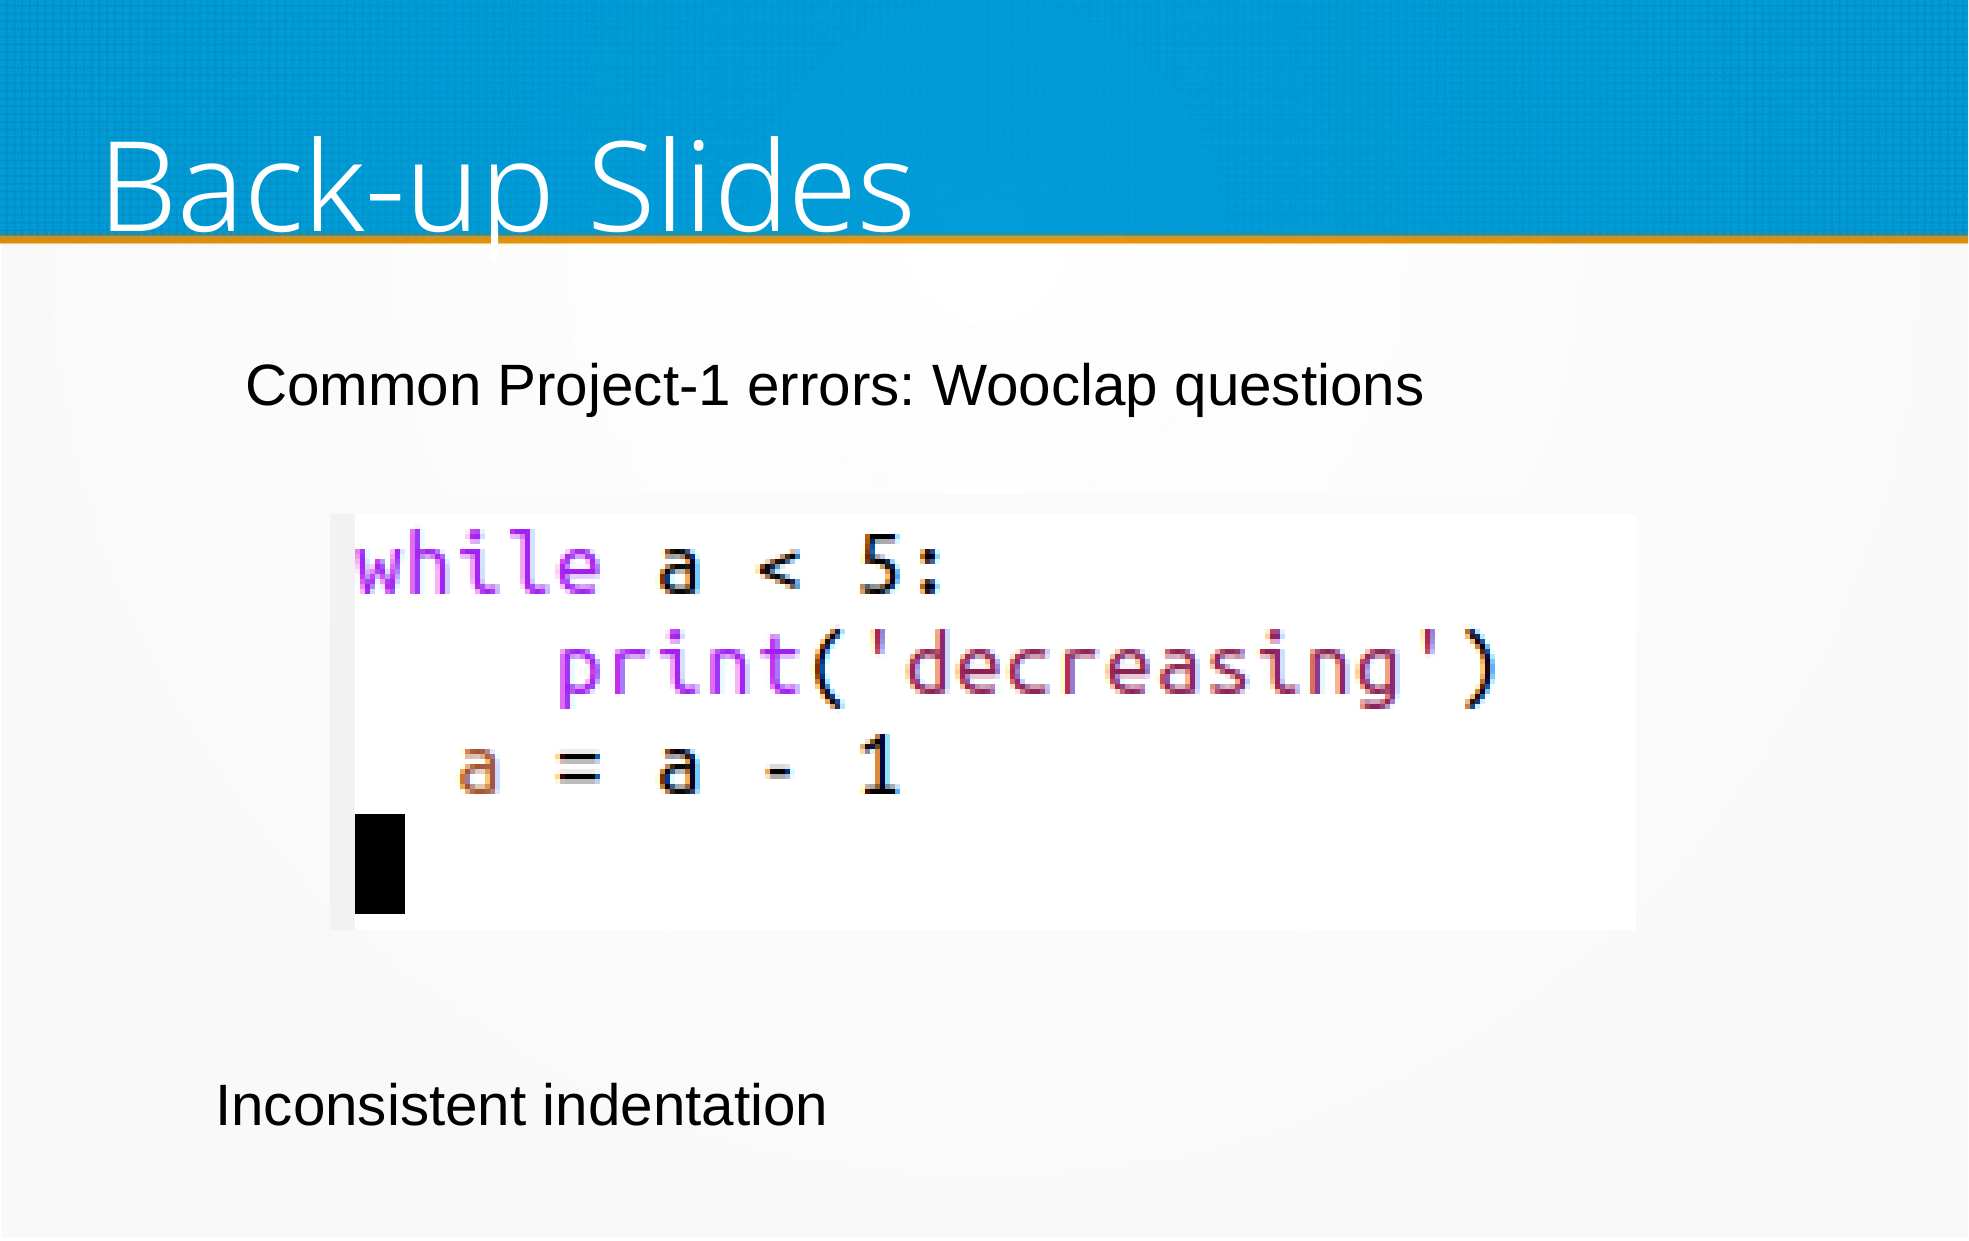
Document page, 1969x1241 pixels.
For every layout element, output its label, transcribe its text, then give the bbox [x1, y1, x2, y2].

picture [0, 233, 1969, 1241]
title Back-up Slides [98, 49, 1870, 257]
text_box Common Project-1 errors: Wooclap questions [195, 345, 1711, 555]
text_box Inconsistent indentation [165, 1065, 1681, 1241]
